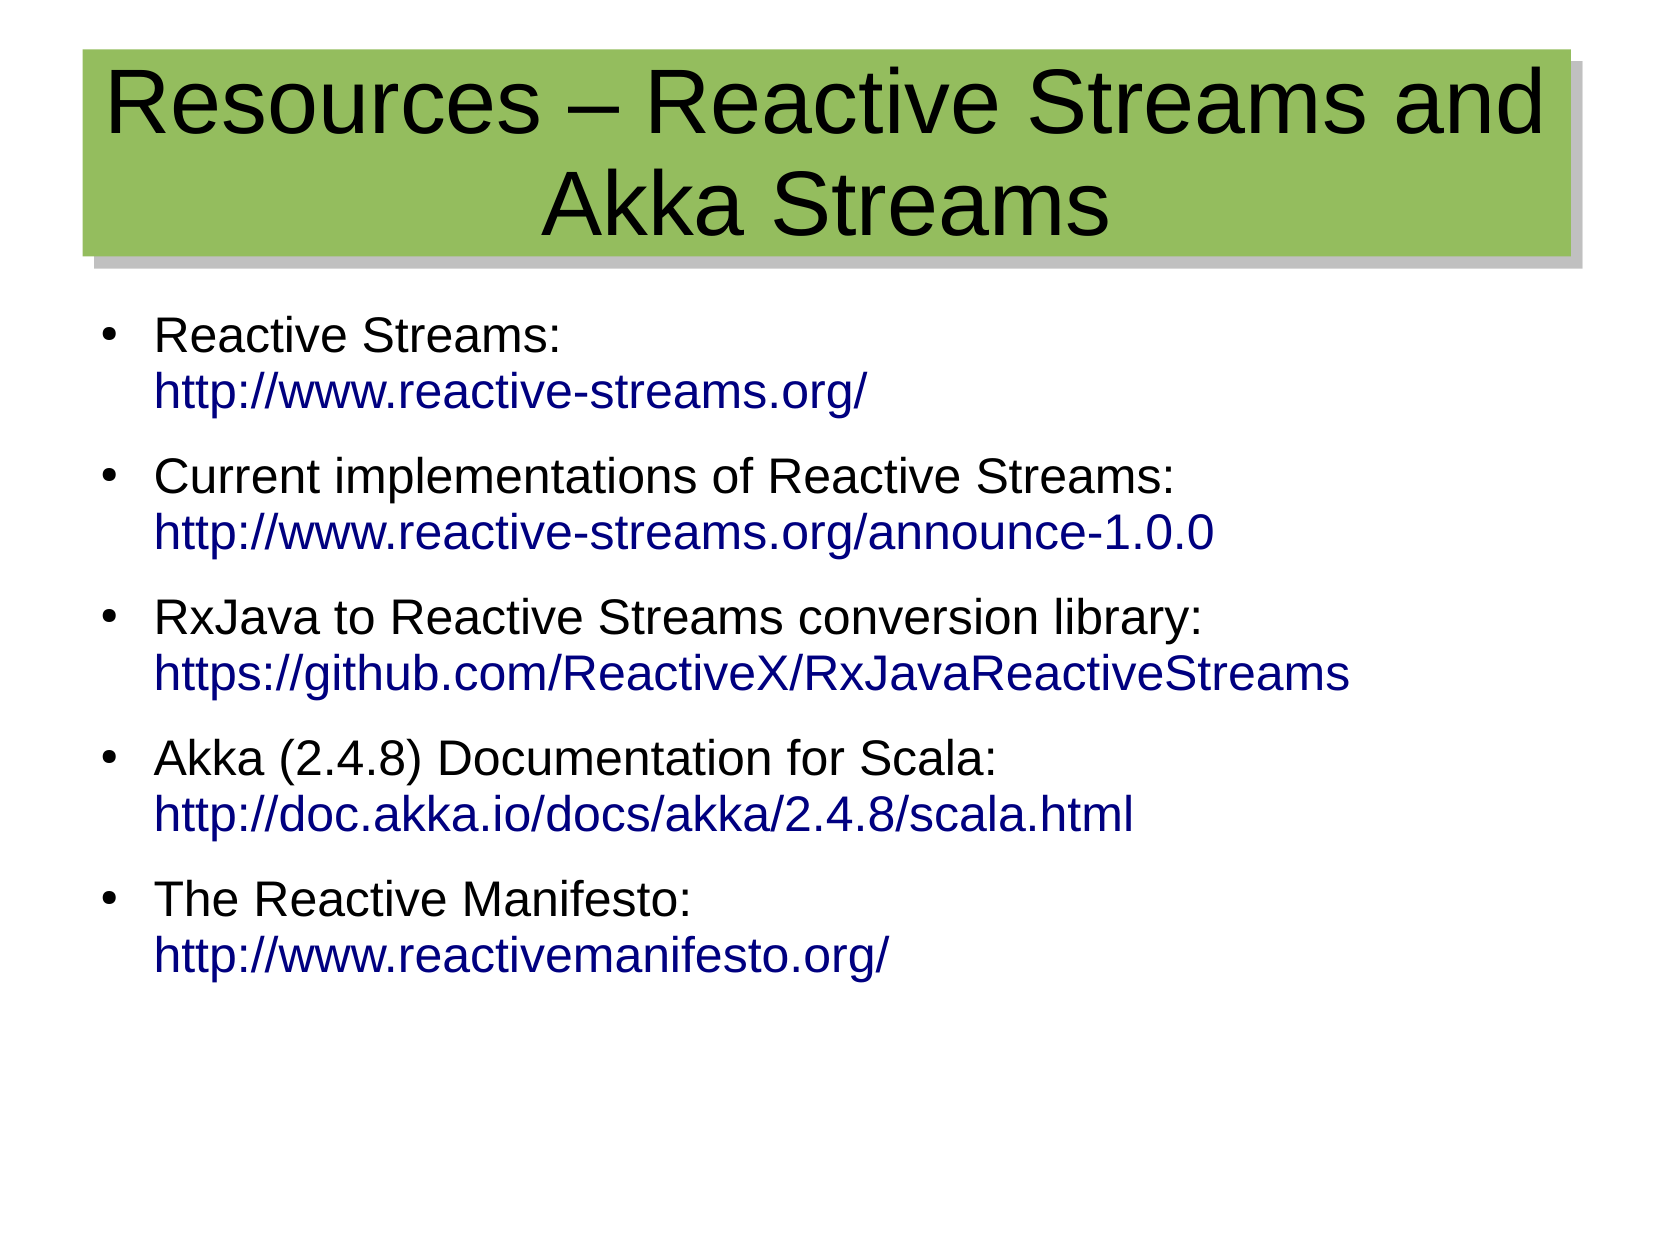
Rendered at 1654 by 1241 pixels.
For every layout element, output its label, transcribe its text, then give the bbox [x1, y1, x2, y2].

title Resources – Reactive Streams and Akka Streams [82, 49, 1571, 257]
list Reactive Streams: http://www.reactive-streams.org/ Current implementations of Reactive Streams: http://www.reactive-streams.org/announce-1.0.0 RxJava to Reactive Streams conversion library: https://github.com/ReactiveX/RxJavaReactiveStreams Akka (2.4.8) Documentation for Scala: http://doc.akka.io/docs/akka/2.4.8/scala.html The Reactive Manifesto: http://www.reactivemanifesto.org/ [82, 307, 1571, 1111]
